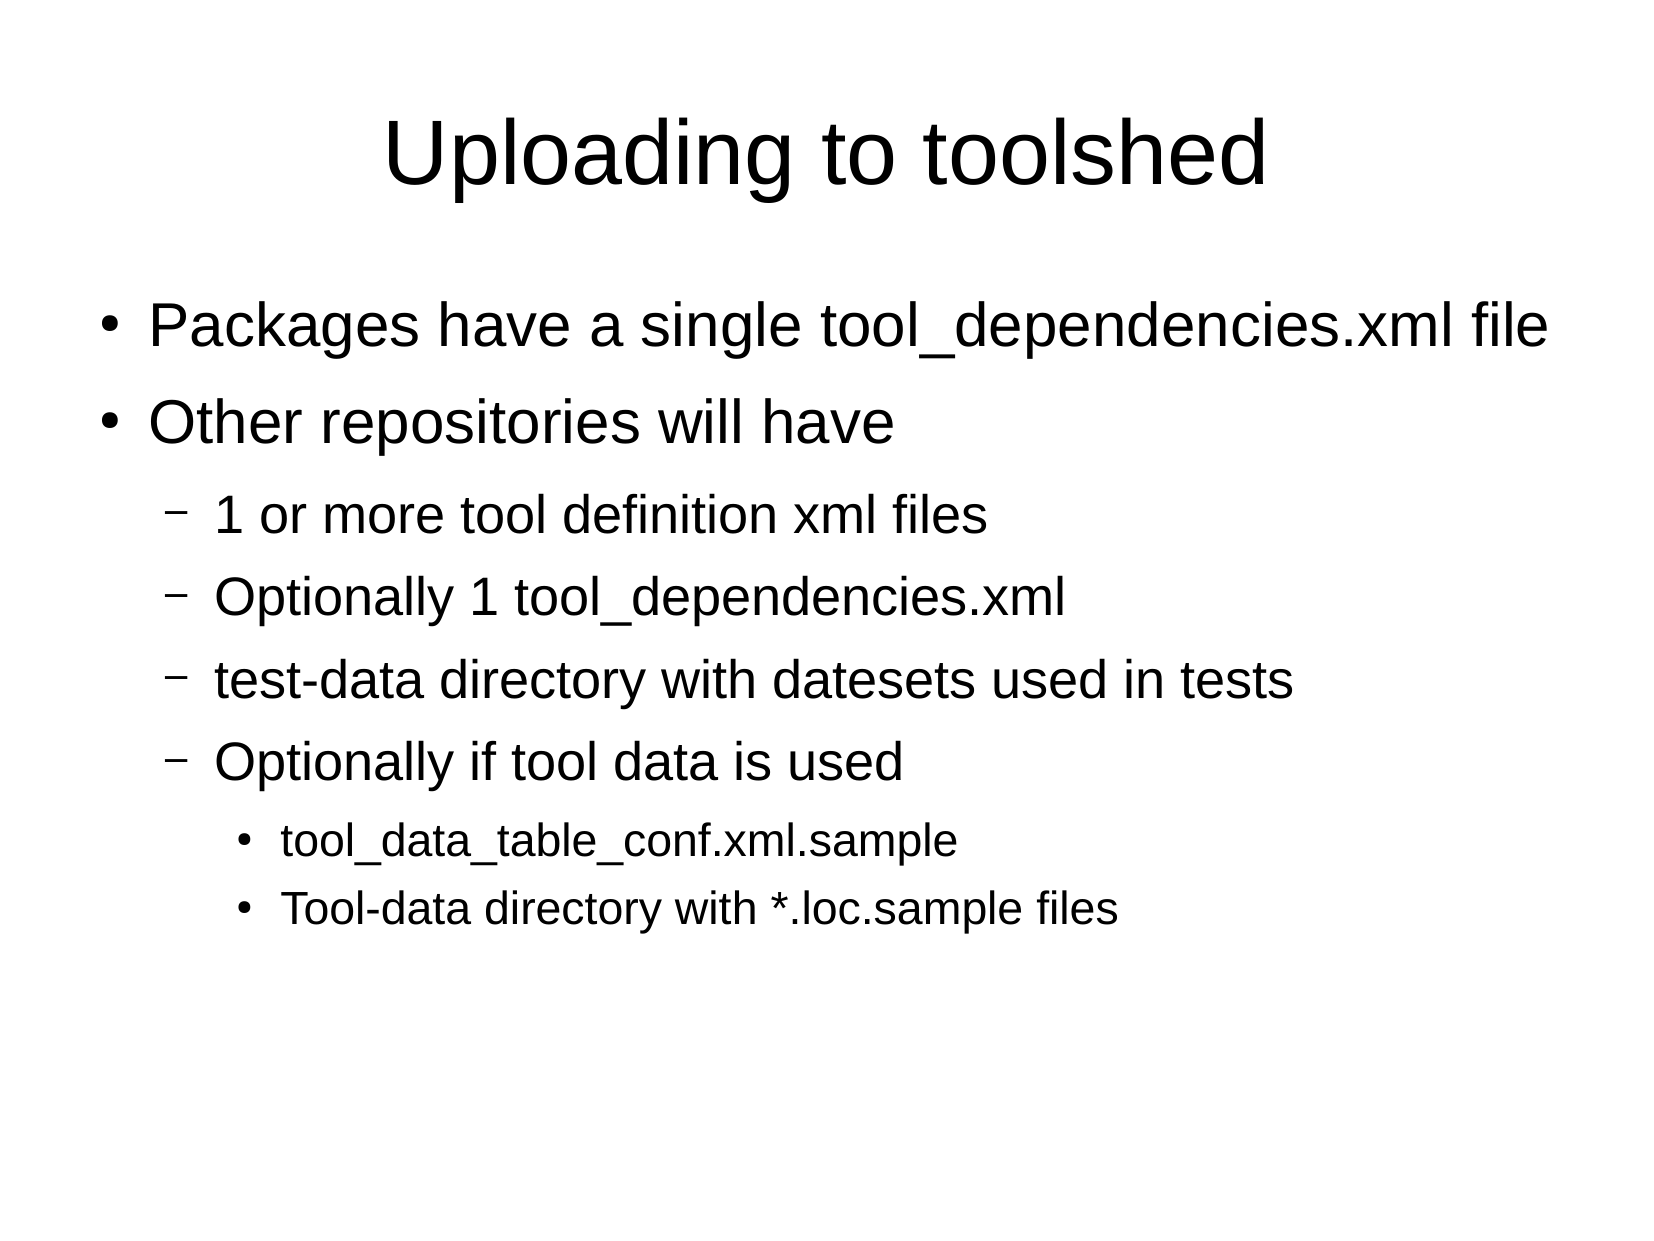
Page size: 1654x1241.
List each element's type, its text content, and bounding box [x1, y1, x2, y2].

list Packages have a single tool_dependencies.xml file Other repositories will have 1 or more tool definition xml files Optionally 1 tool_dependencies.xml test-data directory with datesets used in tests Optionally if tool data is used tool_data_table_conf.xml.sample Tool-data directory with *.loc.sample files [82, 290, 1571, 1010]
title Uploading to toolshed [82, 49, 1571, 257]
